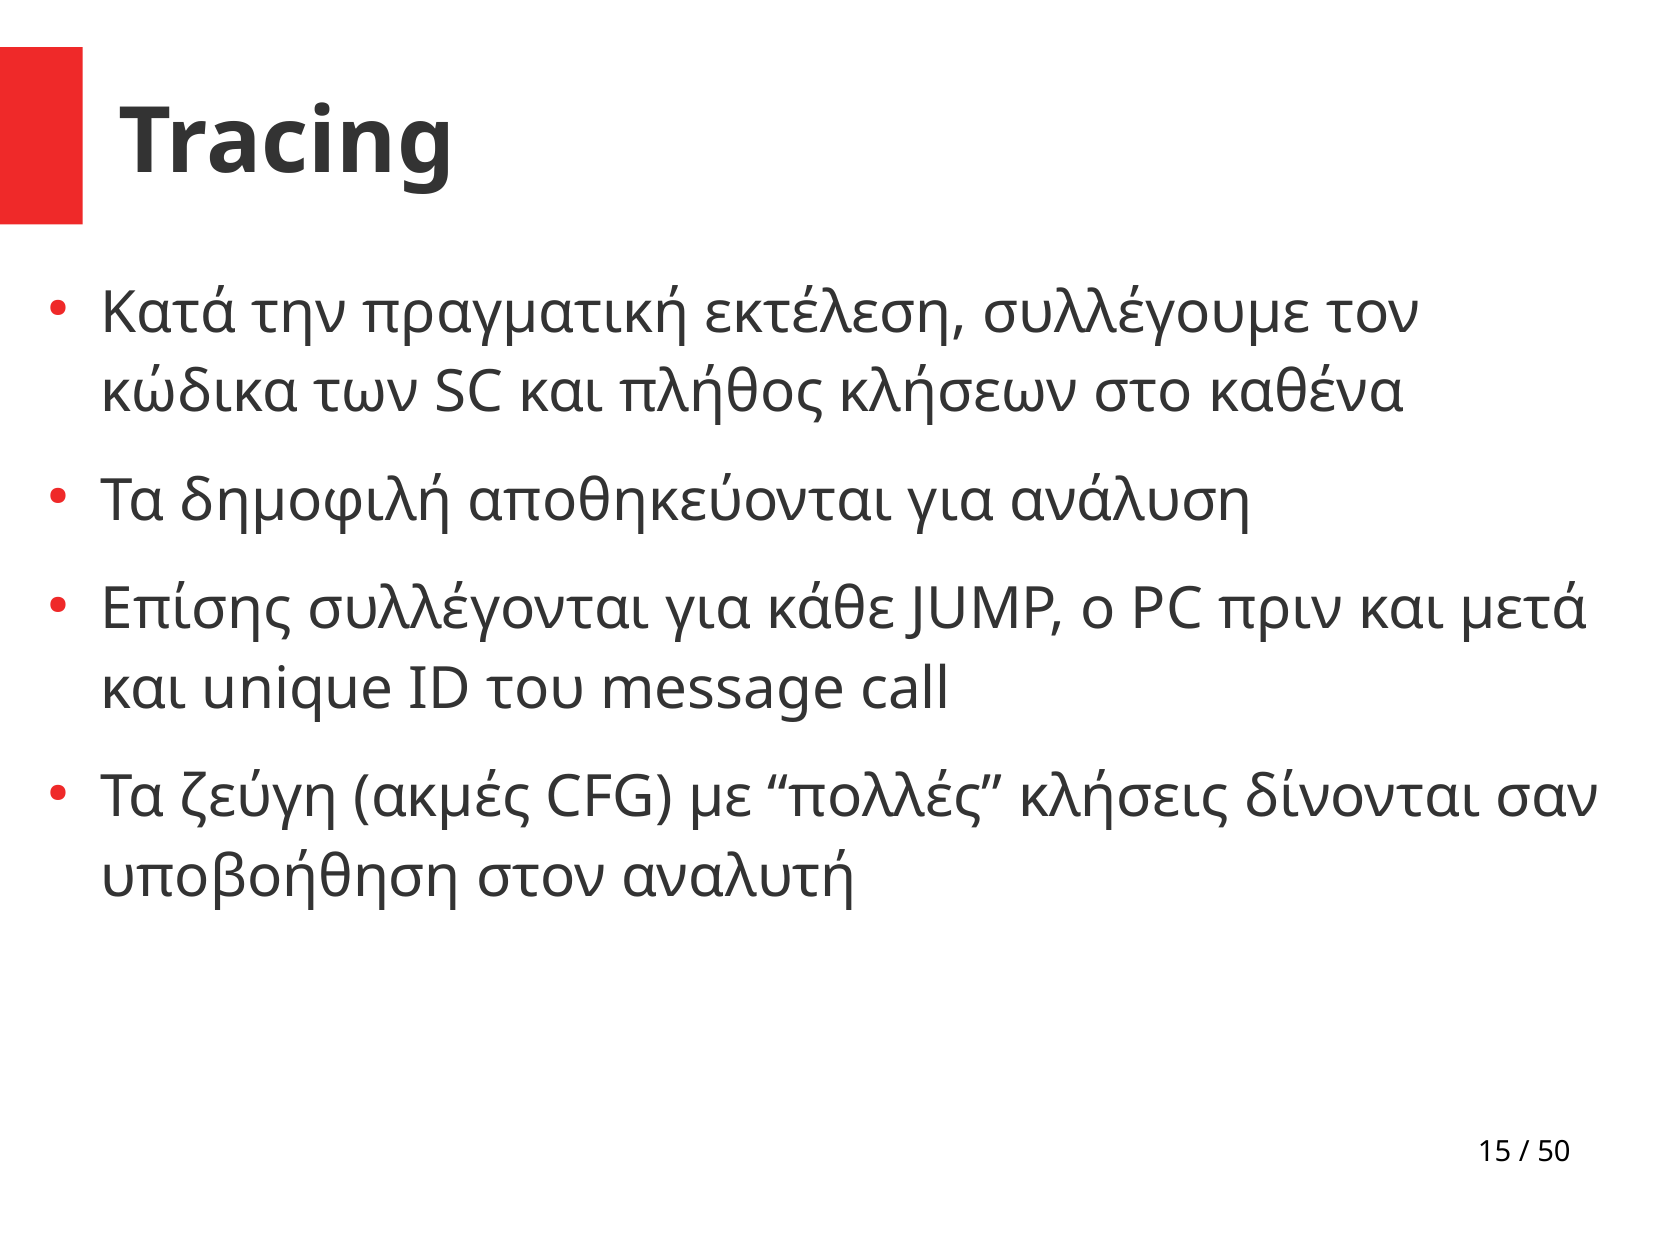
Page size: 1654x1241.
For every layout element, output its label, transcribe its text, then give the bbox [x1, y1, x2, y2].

title Tracing [118, 33, 1571, 241]
list Κατά την πραγματική εκτέλεση, συλλέγουμε τον κώδικα των SC και πλήθος κλήσεων στο καθένα Τα δημοφιλή αποθηκεύονται για ανάλυση Επίσης συλλέγονται για κάθε JUMP, ο PC πριν και μετά και unique ID του message call Τα ζεύγη (ακμές CFG) με “πολλές” κλήσεις δίνονται σαν υποβοήθηση στον αναλυτή [30, 270, 1621, 856]
